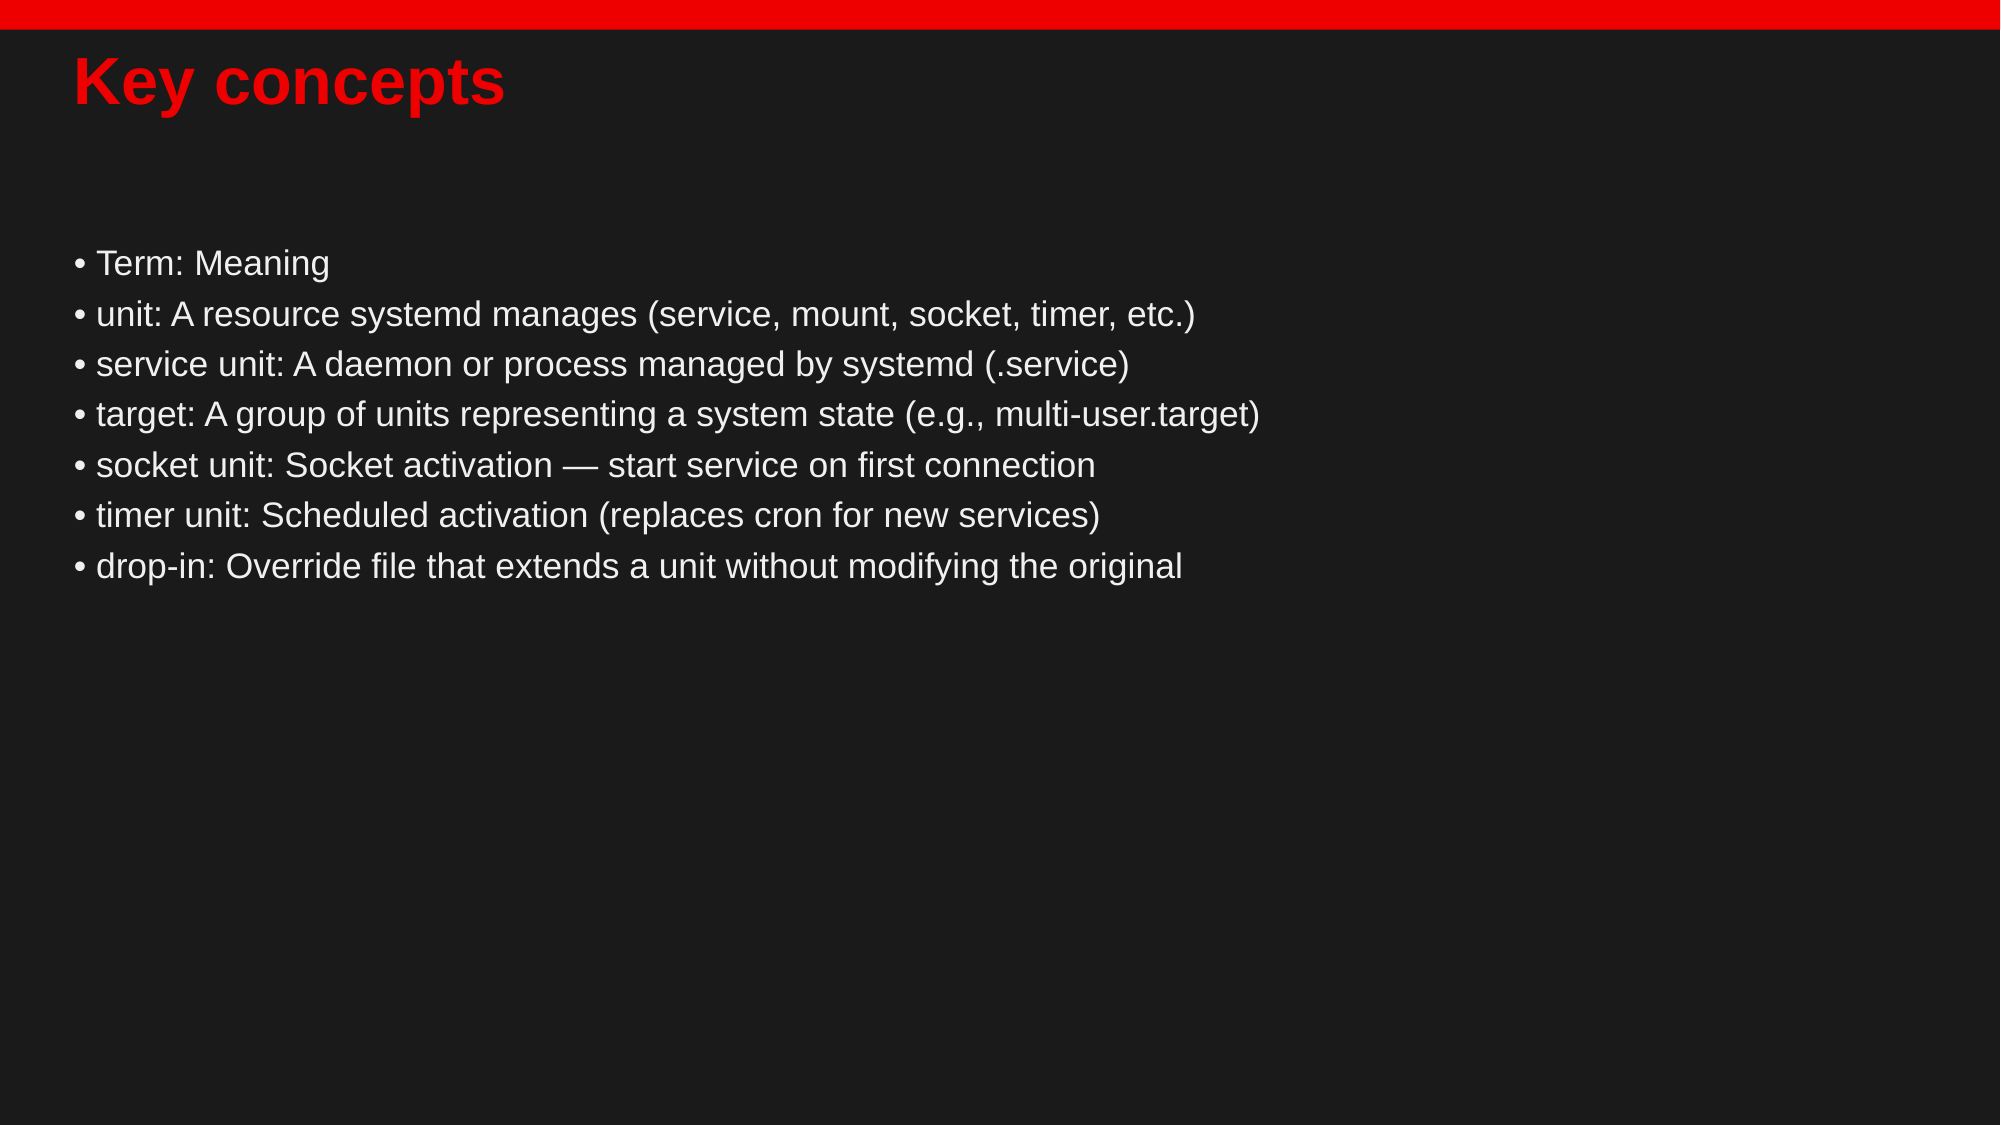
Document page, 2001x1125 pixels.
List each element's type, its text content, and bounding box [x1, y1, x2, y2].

text_box • Term: Meaning • unit: A resource systemd manages (service, mount, socket, timer, etc.) • service unit: A daemon or process managed by systemd (.service) • target: A group of units representing a system state (e.g., multi-user.target) • socket unit: Socket activation — start service on first connection • timer unit: Scheduled activation (replaces cron for new services) • drop-in: Override file that extends a unit without modifying the original [59, 236, 1942, 1037]
text_box [0, 0, 2001, 30]
text_box Key concepts [59, 36, 1942, 208]
